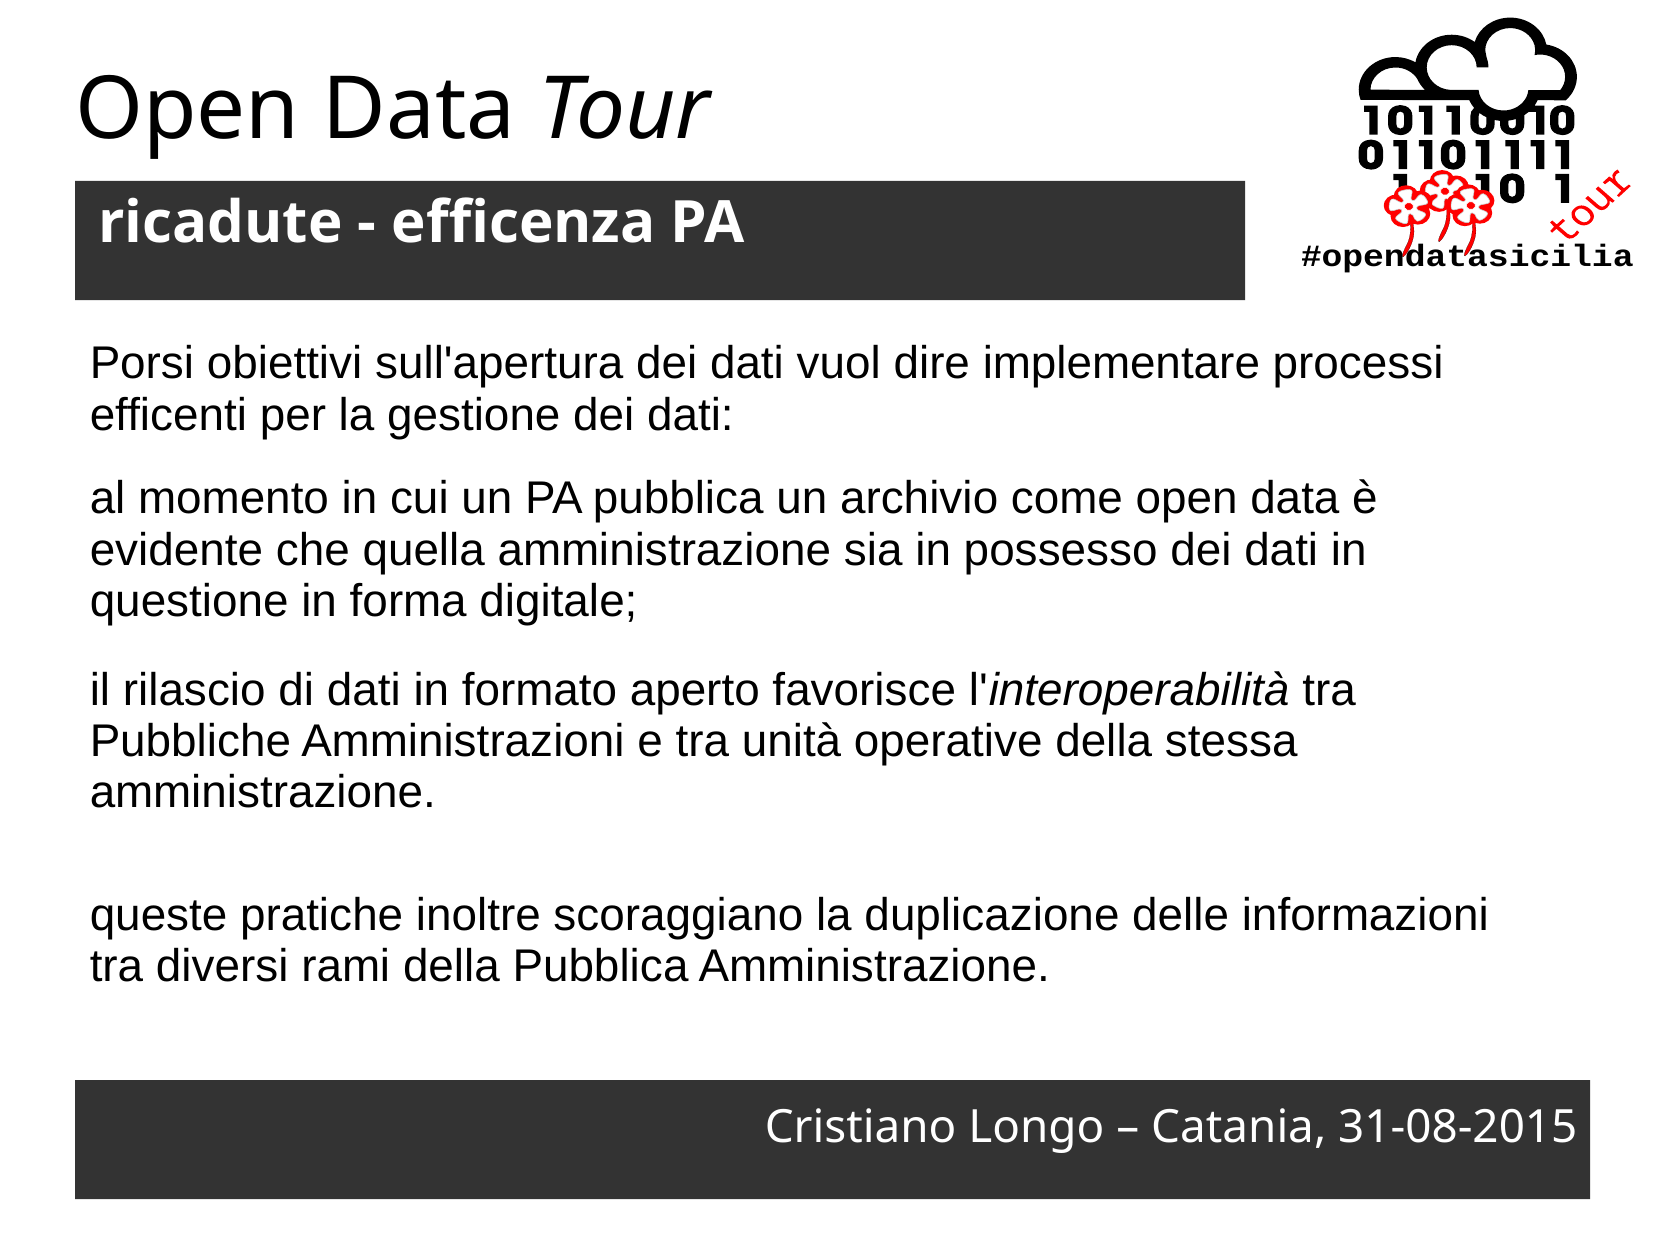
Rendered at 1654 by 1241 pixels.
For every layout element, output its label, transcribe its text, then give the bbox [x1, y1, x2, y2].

text_box al momento in cui un PA pubblica un archivio come open data è evidente che quella amministrazione sia in possesso dei dati in questione in forma digitale; [75, 465, 1574, 692]
text_box il rilascio di dati in formato aperto favorisce l'interoperabilità tra Pubbliche Amministrazioni e tra unità operative della stessa amministrazione. [75, 656, 1561, 826]
picture [1302, 17, 1633, 273]
list Open Data Tour [75, 45, 1246, 165]
list ricadute - efficenza PA [75, 180, 1246, 301]
text_box Porsi obiettivi sull'apertura dei dati vuol dire implementare processi efficenti per la gestione dei dati: [75, 330, 1591, 448]
text_box queste pratiche inoltre scoraggiano la duplicazione delle informazioni tra diversi rami della Pubblica Amministrazione. [75, 881, 1561, 999]
list Cristiano Longo – Catania, 31-08-2015 [75, 1080, 1591, 1200]
